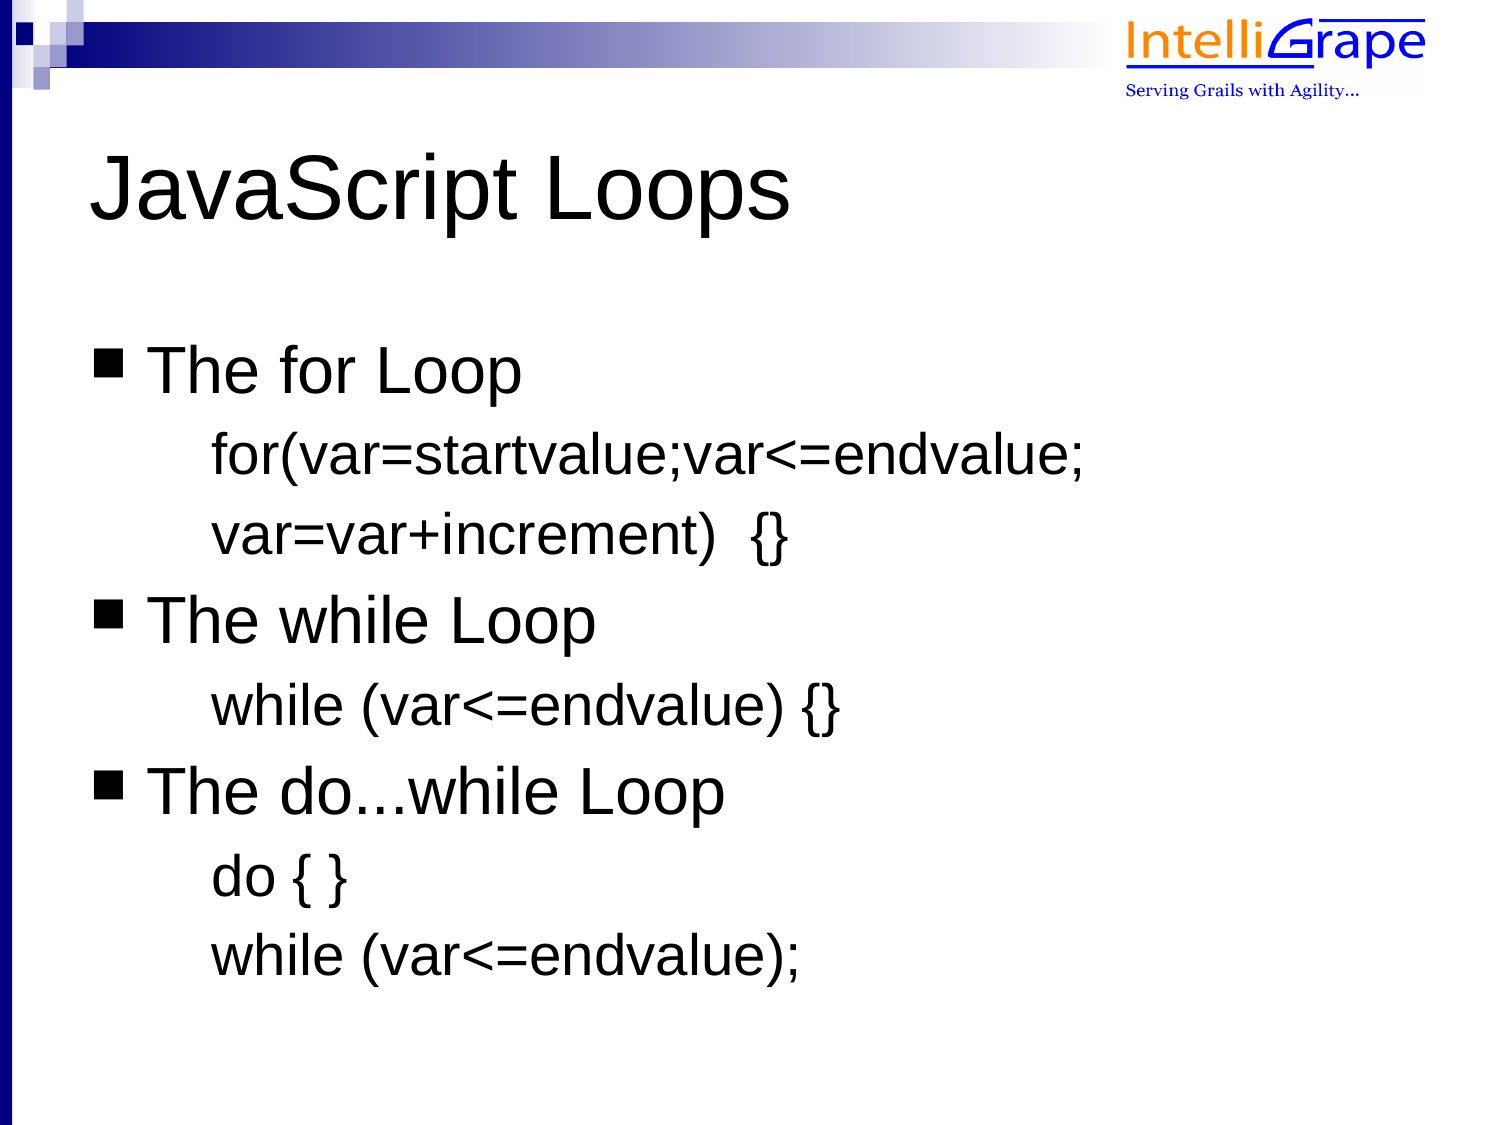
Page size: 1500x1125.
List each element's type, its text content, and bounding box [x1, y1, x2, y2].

list The for Loop for(var=startvalue;var<=endvalue; var=var+increment) {} The while Loop while (var<=endvalue) {} The do...while Loop do { } while (var<=endvalue); [75, 324, 1426, 1068]
picture [1125, 12, 1425, 74]
title JavaScript Loops [75, 74, 1426, 301]
